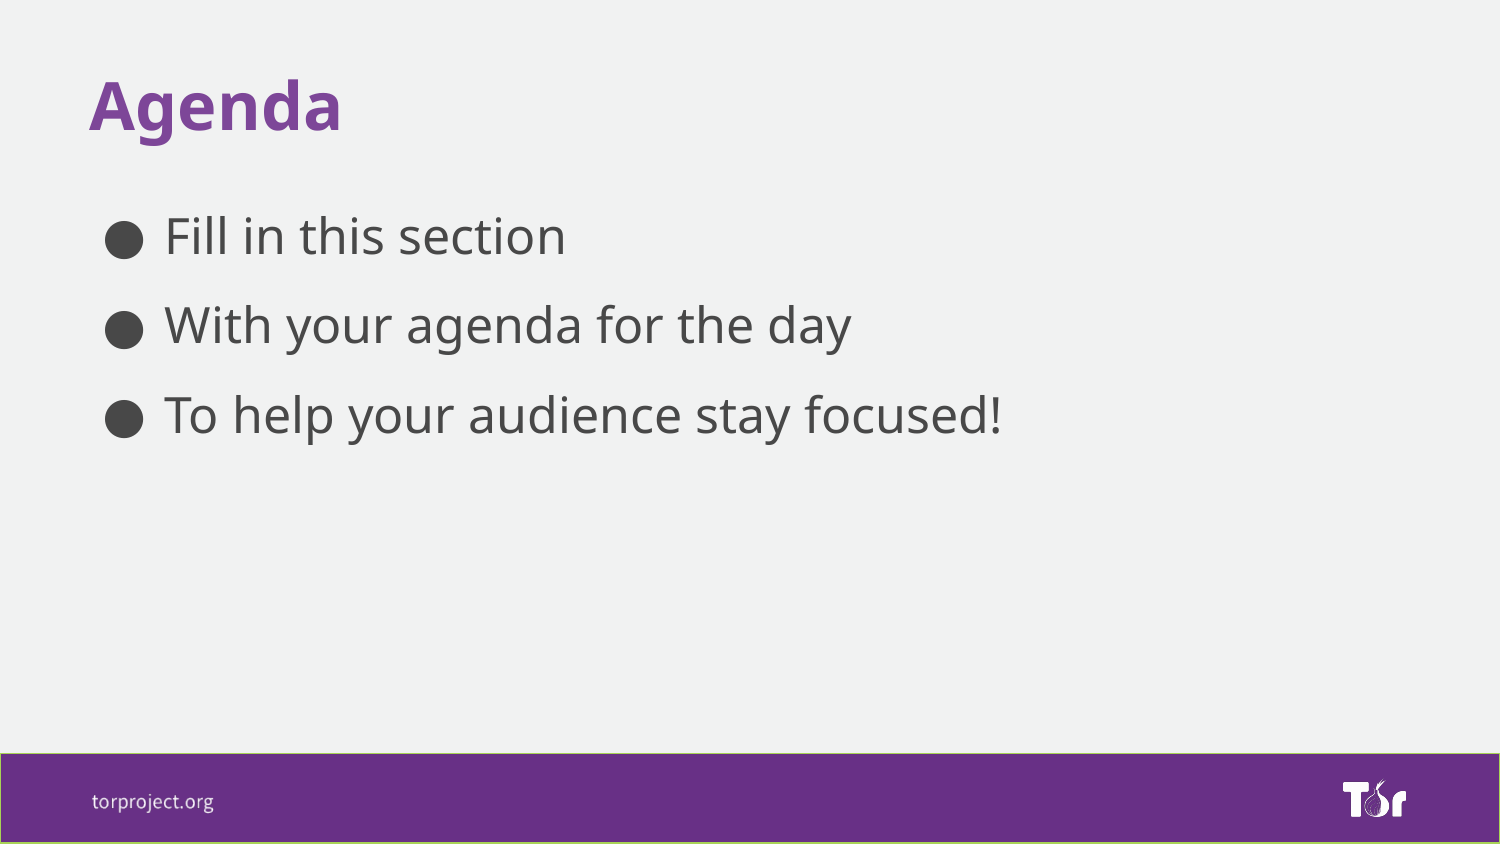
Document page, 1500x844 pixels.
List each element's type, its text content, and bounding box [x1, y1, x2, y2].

text_box Agenda [75, 33, 1425, 174]
picture [75, 780, 604, 821]
picture [1343, 778, 1406, 817]
text_box Fill in this section With your agenda for the day To help your audience stay focused! [75, 196, 1425, 754]
